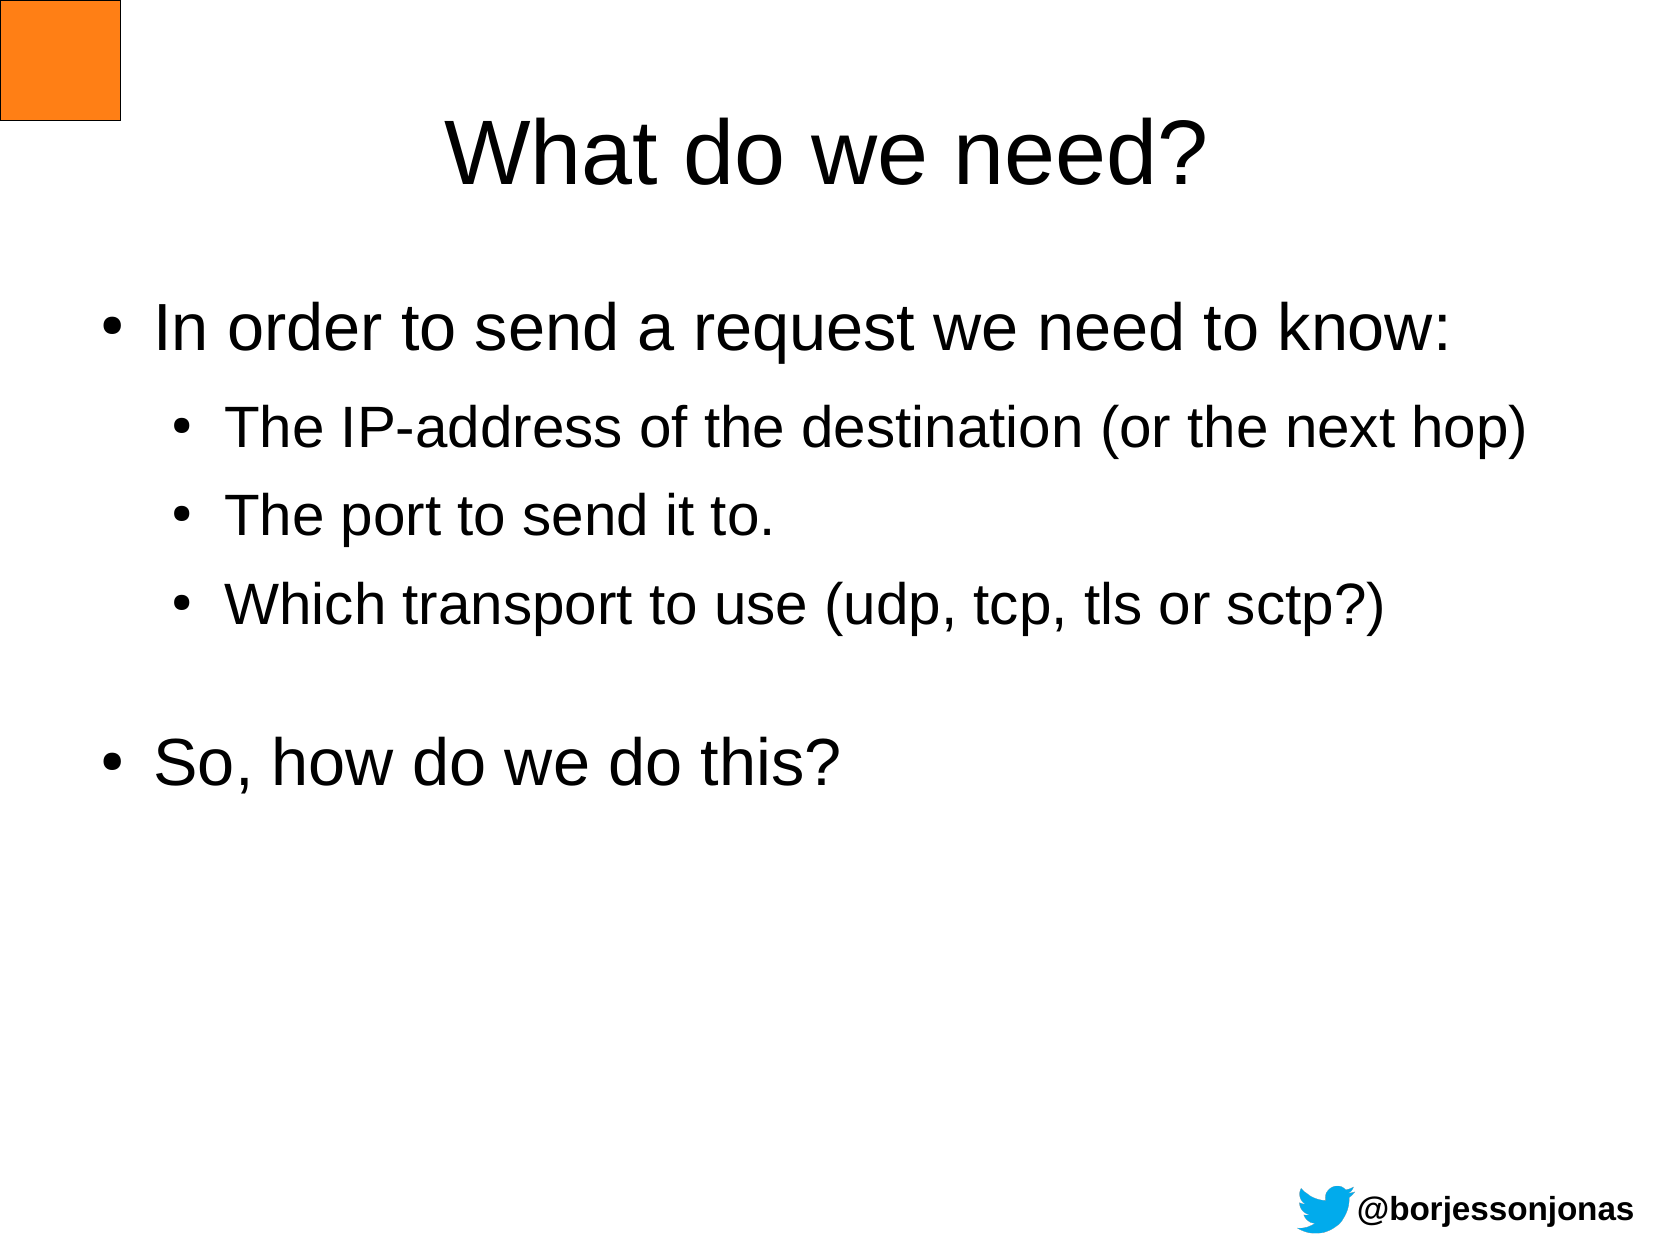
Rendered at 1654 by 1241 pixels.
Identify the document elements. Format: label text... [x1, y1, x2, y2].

title What do we need? [82, 49, 1571, 257]
list In order to send a request we need to know: The IP-address of the destination (or the next hop) The port to send it to. Which transport to use (udp, tcp, tls or sctp?) So, how do we do this? [82, 290, 1571, 1109]
picture [1277, 1160, 1375, 1241]
